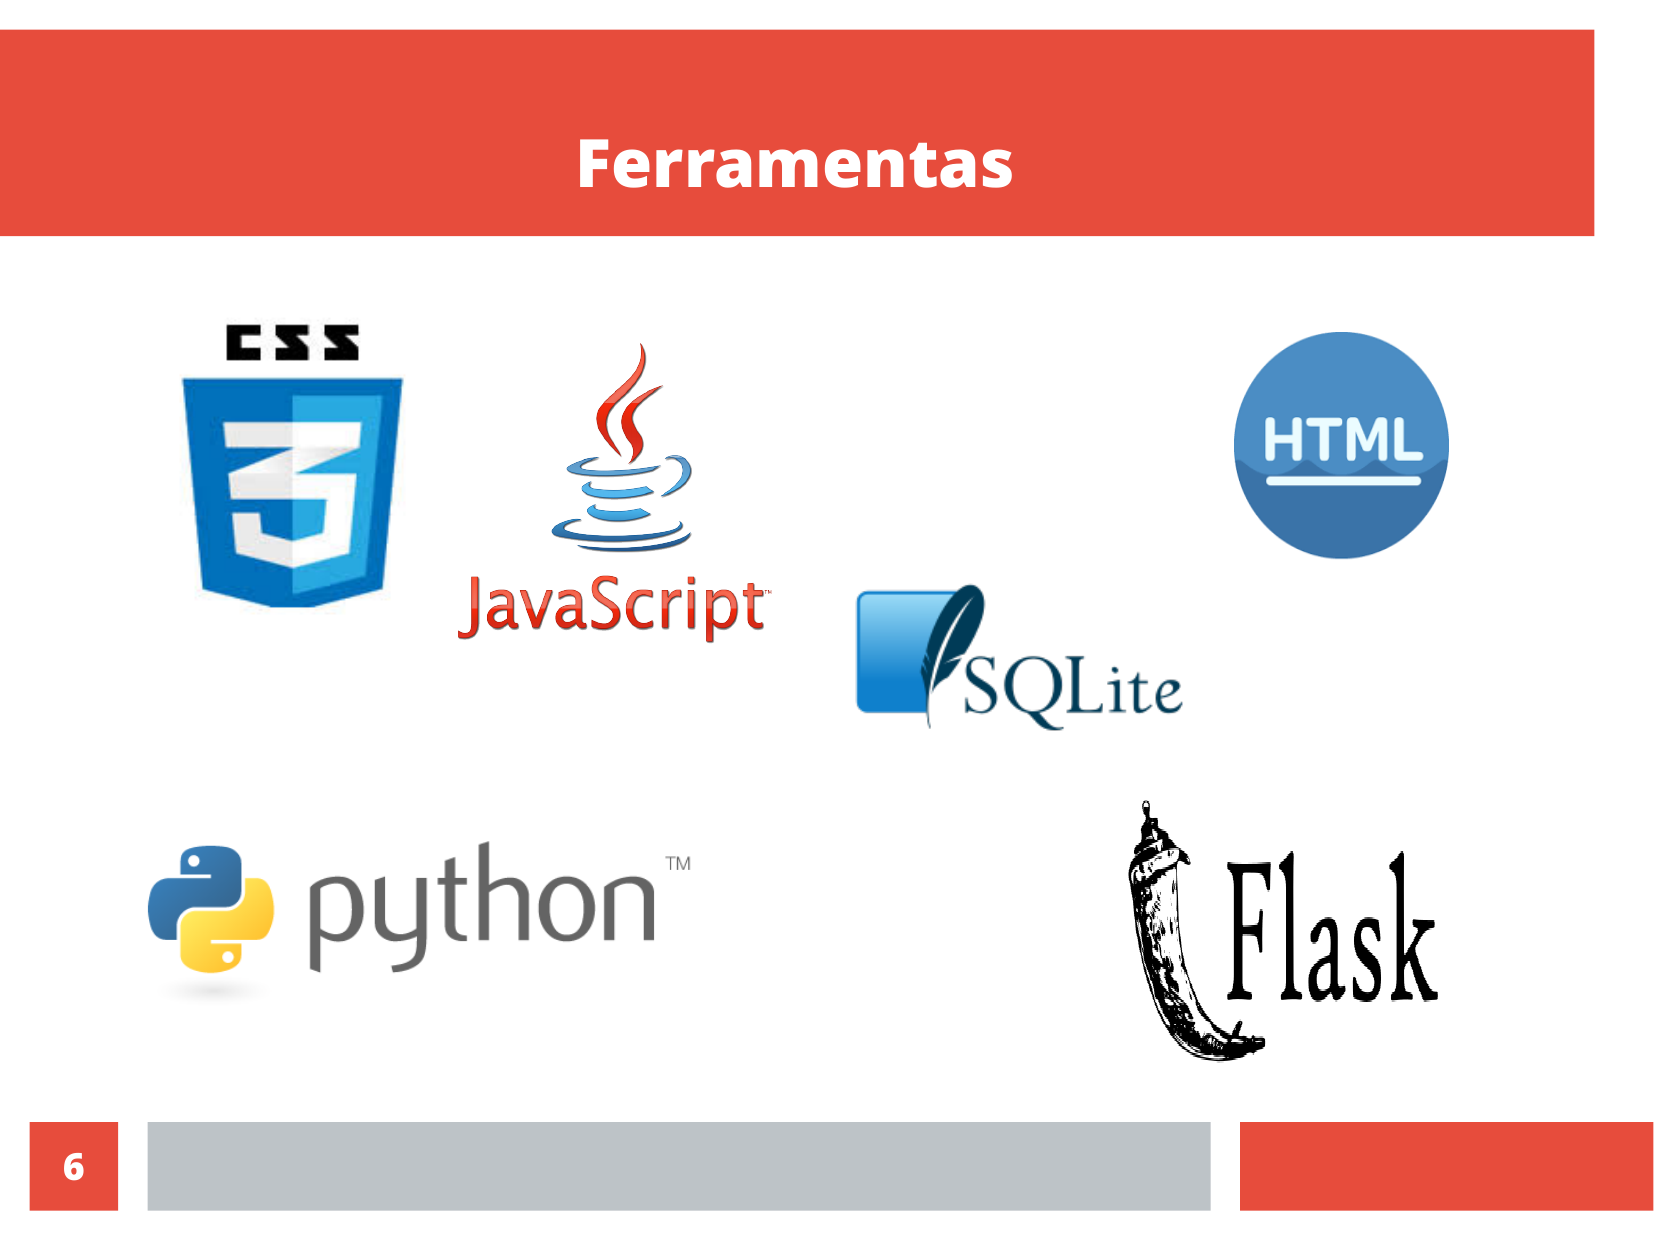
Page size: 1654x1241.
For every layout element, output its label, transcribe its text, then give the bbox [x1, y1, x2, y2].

picture [848, 576, 1459, 1115]
picture [105, 290, 798, 696]
picture [1234, 332, 1449, 583]
title Ferramentas [59, 59, 1595, 207]
picture [58, 808, 743, 1041]
